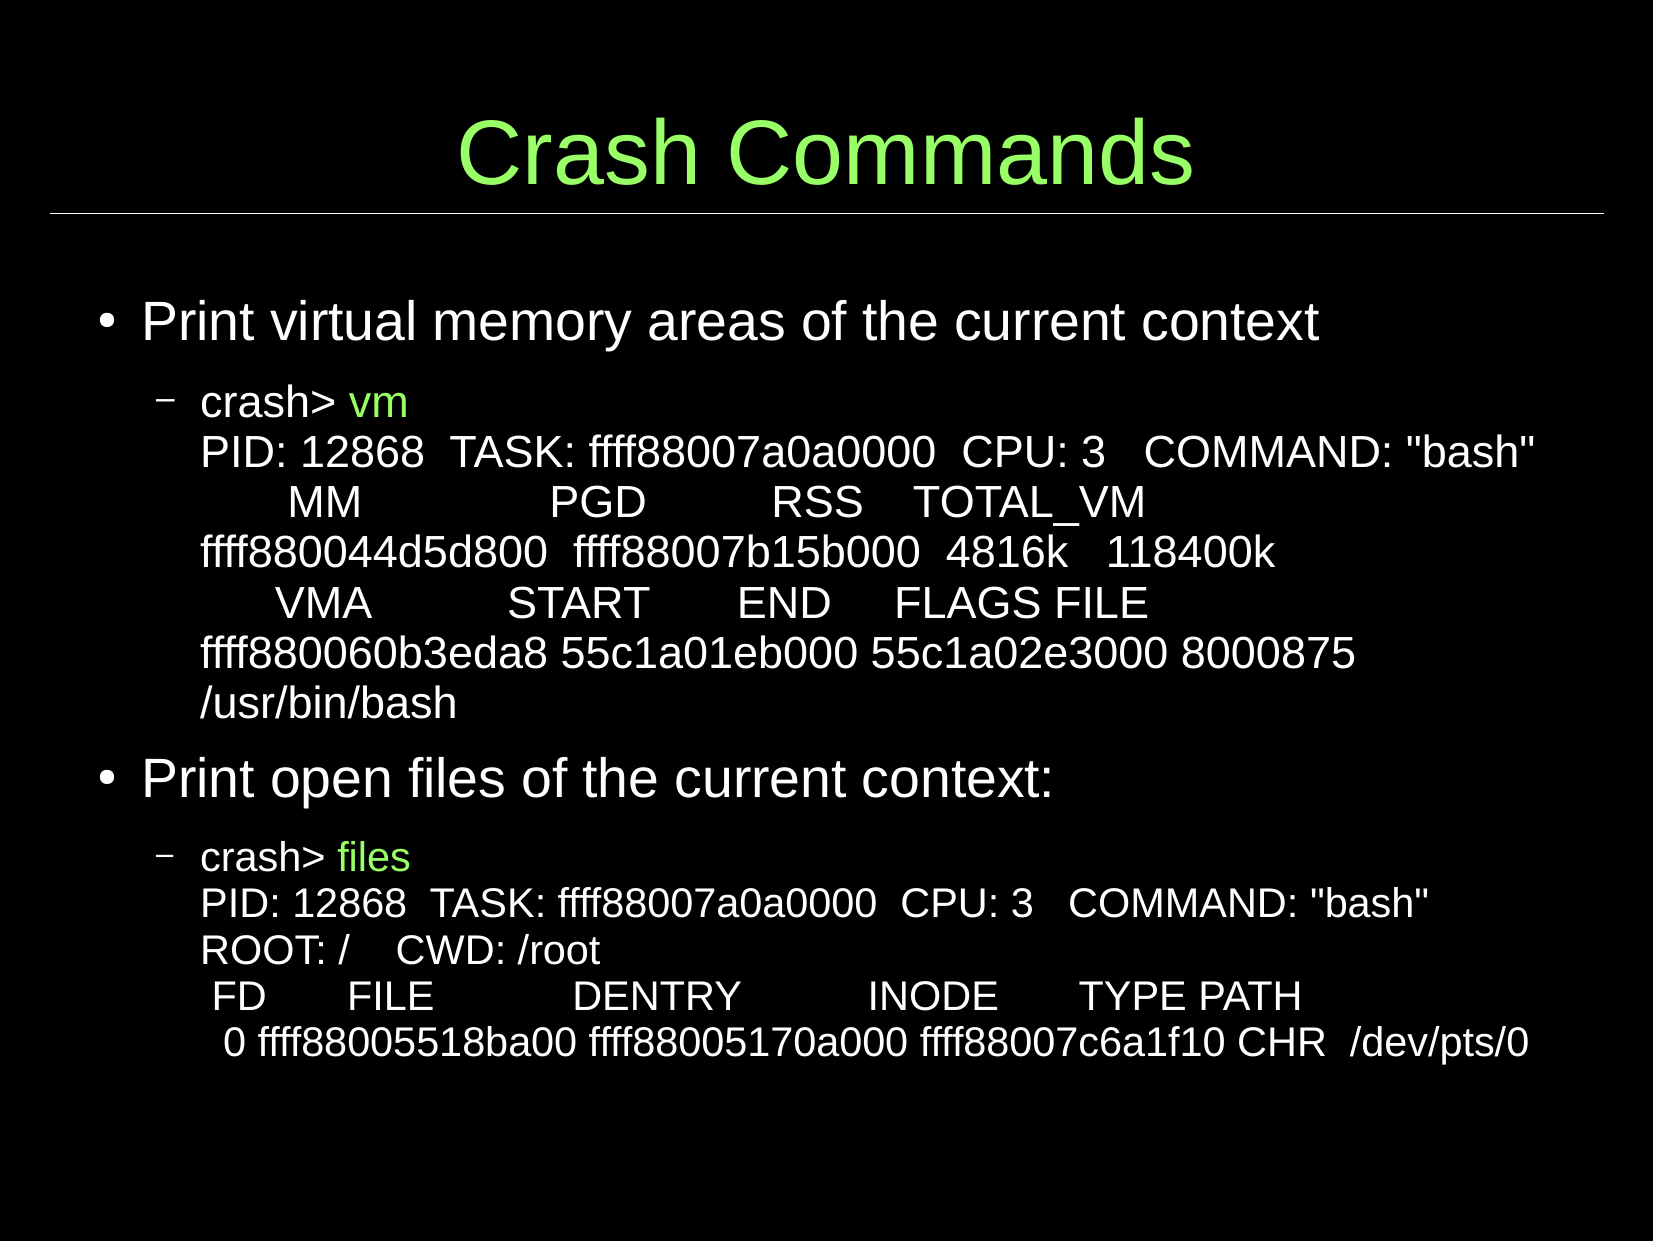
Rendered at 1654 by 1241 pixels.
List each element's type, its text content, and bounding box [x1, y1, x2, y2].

title Crash Commands [82, 49, 1571, 257]
list Print virtual memory areas of the current context crash> vm PID: 12868 TASK: ffff88007a0a0000 CPU: 3 COMMAND: "bash" MM PGD RSS TOTAL_VM ffff880044d5d800 ffff88007b15b000 4816k 118400k VMA START END FLAGS FILE ffff880060b3eda8 55c1a01eb000 55c1a02e3000 8000875 /usr/bin/bash Print open files of the current context: crash> files PID: 12868 TASK: ffff88007a0a0000 CPU: 3 COMMAND: "bash" ROOT: / CWD: /root FD FILE DENTRY INODE TYPE PATH 0 ffff88005518ba00 ffff88005170a000 ffff88007c6a1f10 CHR /dev/pts/0 [82, 290, 1571, 1111]
